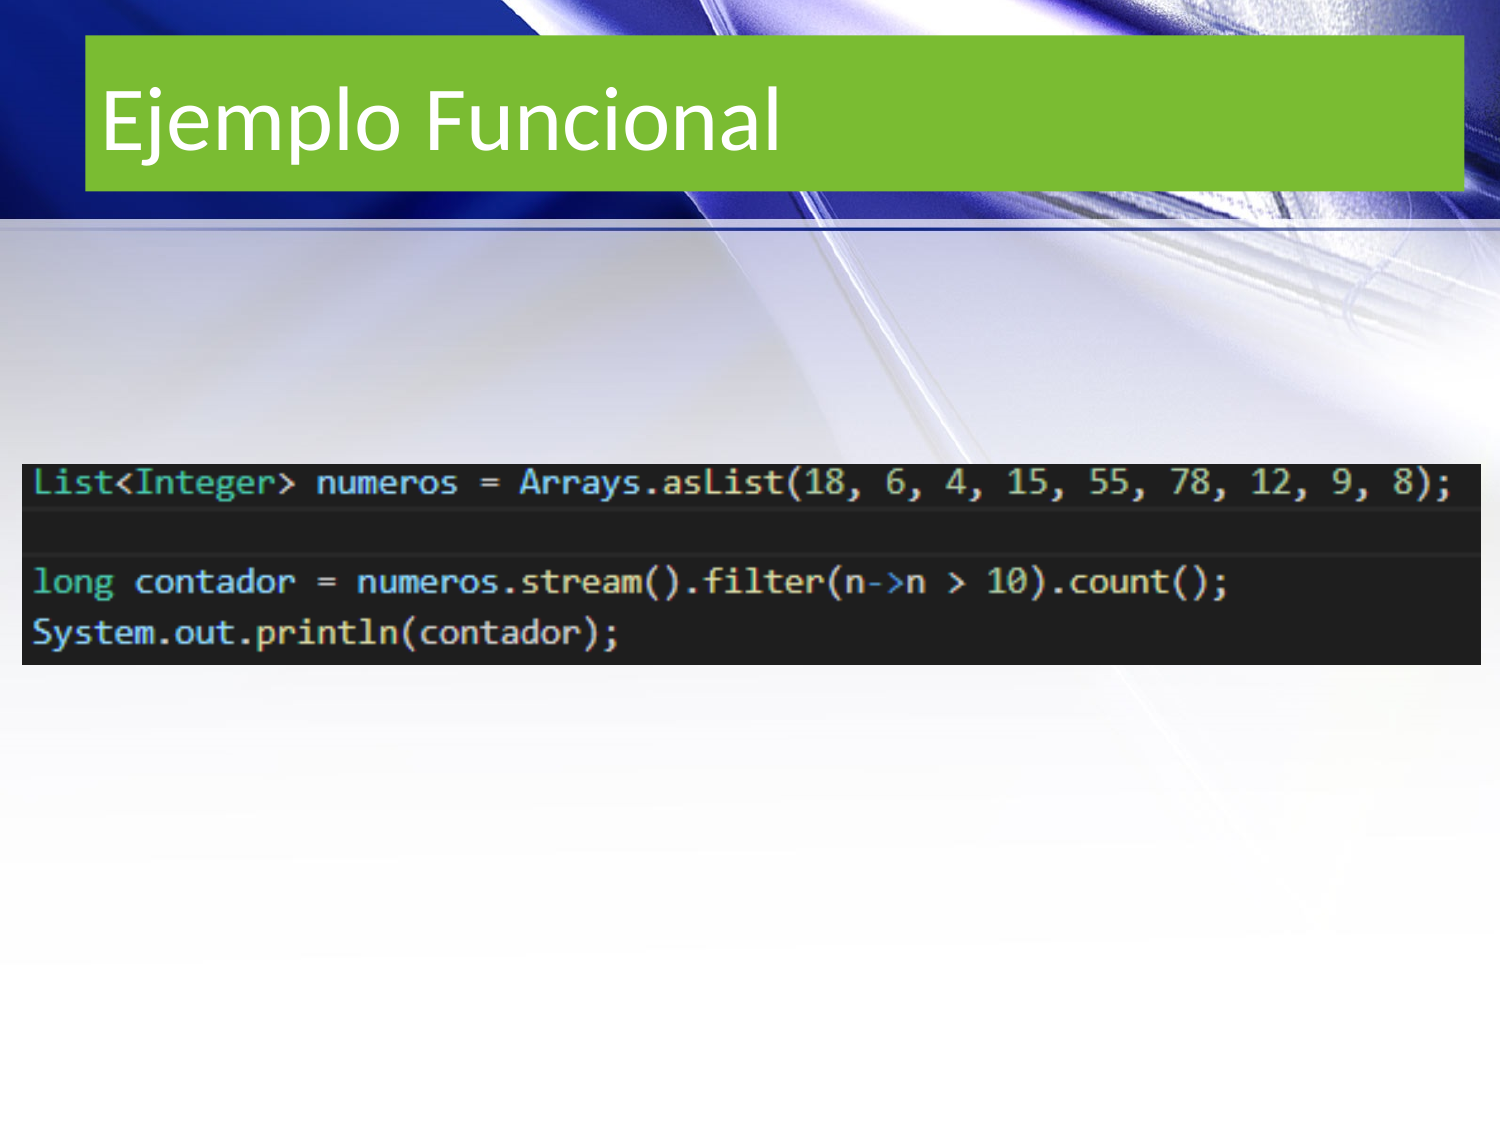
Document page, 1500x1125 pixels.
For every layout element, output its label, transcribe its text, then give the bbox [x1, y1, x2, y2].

picture [0, 0, 1500, 1125]
text_box Ejemplo Funcional [85, 35, 1465, 192]
